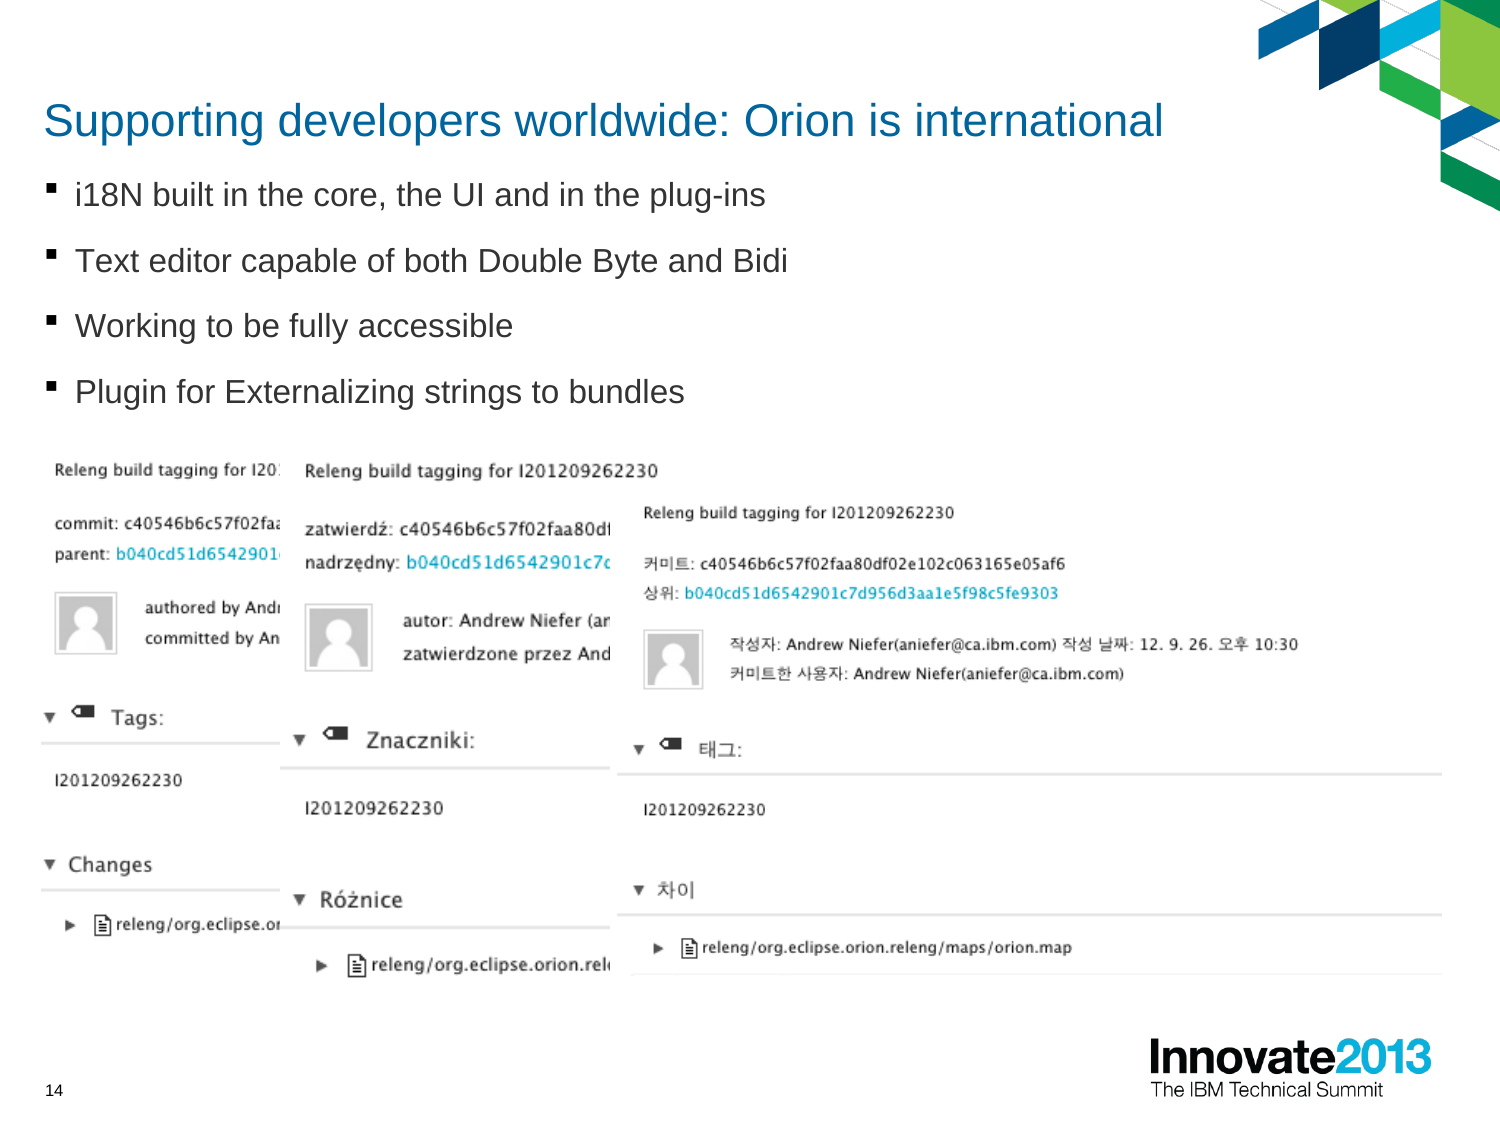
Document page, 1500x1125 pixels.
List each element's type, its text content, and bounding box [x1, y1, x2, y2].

list i18N built in the core, the UI and in the plug-ins Text editor capable of both Double Byte and Bidi Working to be fully accessible Plugin for Externalizing strings to bundles [28, 160, 1439, 1007]
picture [41, 446, 1442, 986]
text_box <number> [29, 1072, 91, 1103]
picture [1254, 0, 1500, 219]
title Supporting developers worldwide: Orion is international [28, 87, 1247, 154]
picture [1150, 1034, 1433, 1105]
